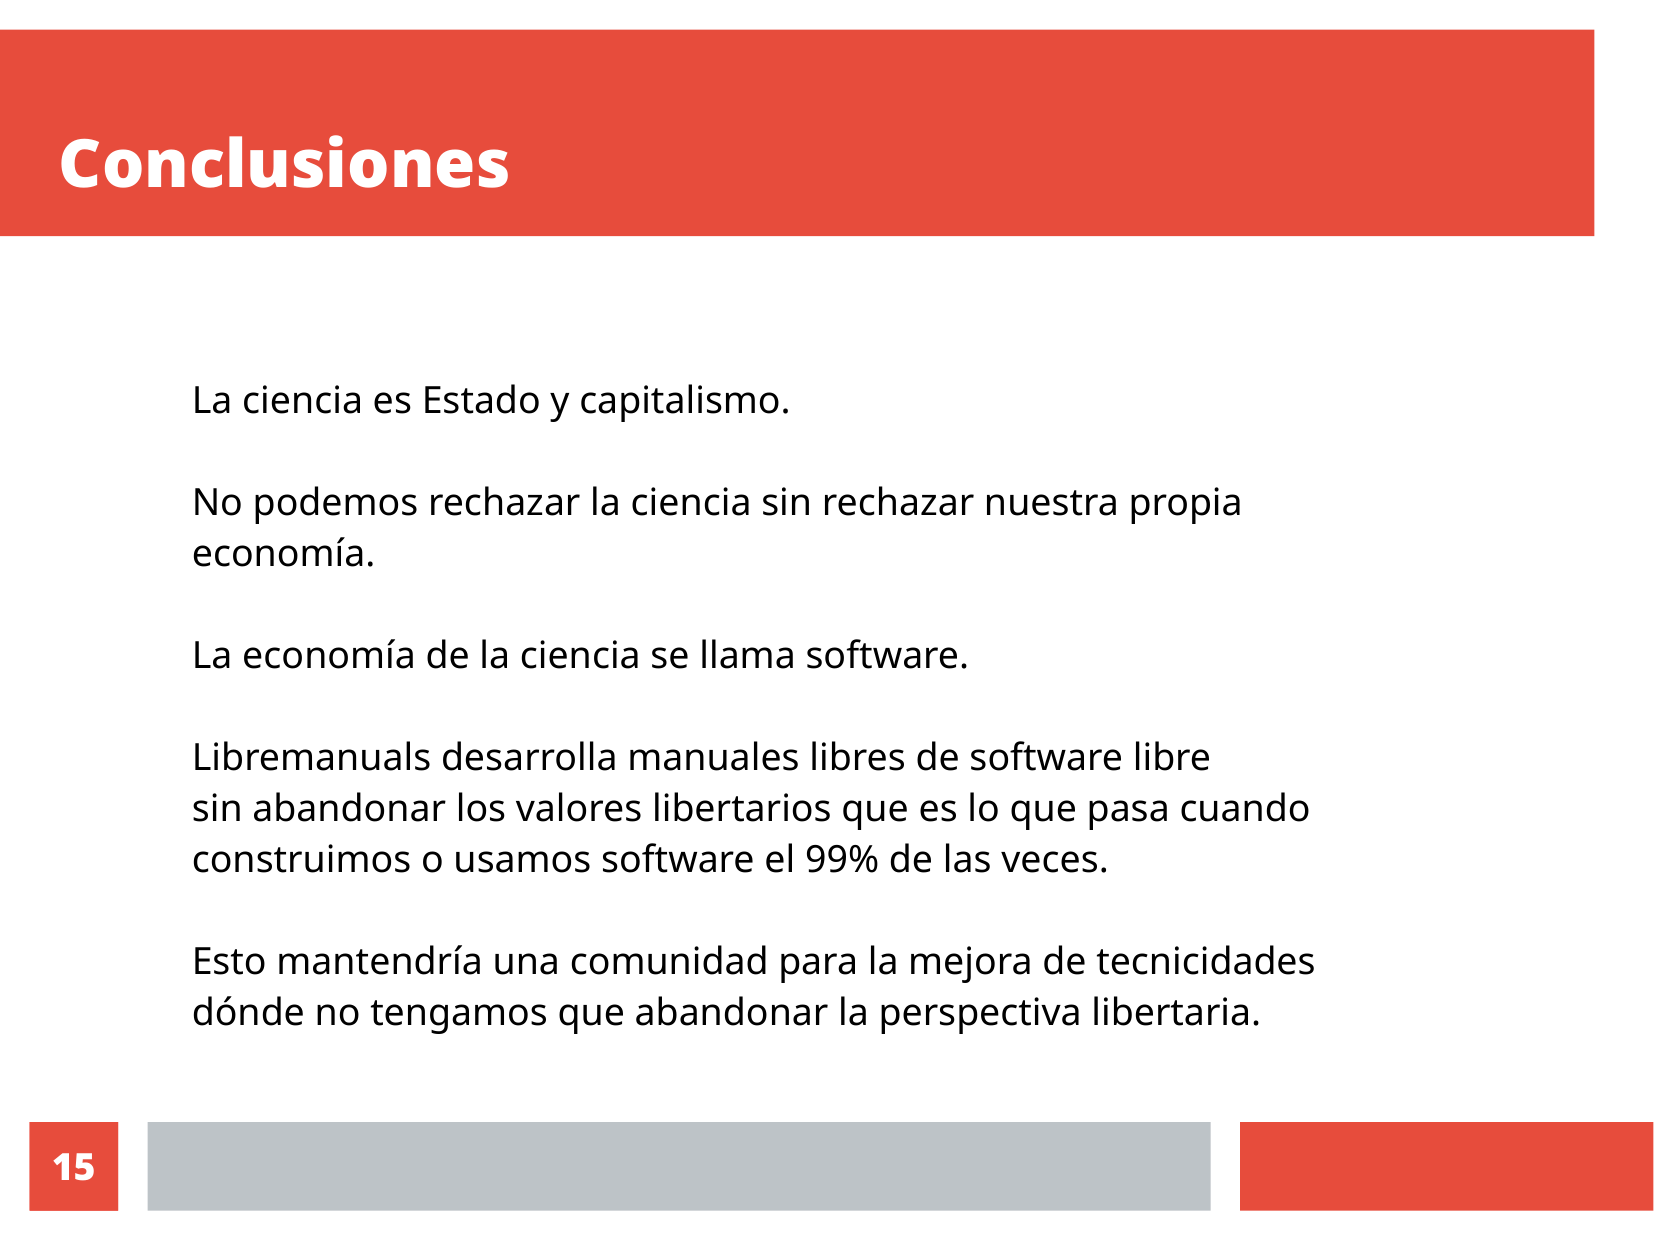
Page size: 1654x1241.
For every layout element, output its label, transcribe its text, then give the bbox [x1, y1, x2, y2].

text_box La ciencia es Estado y capitalismo. No podemos rechazar la ciencia sin rechazar nuestra propia economía. La economía de la ciencia se llama software. Libremanuals desarrolla manuales libres de software libre sin abandonar los valores libertarios que es lo que pasa cuando construimos o usamos software el 99% de las veces. Esto mantendría una comunidad para la mejora de tecnicidades dónde no tengamos que abandonar la perspectiva libertaria. [177, 366, 1414, 991]
title Conclusiones [59, 59, 1595, 207]
